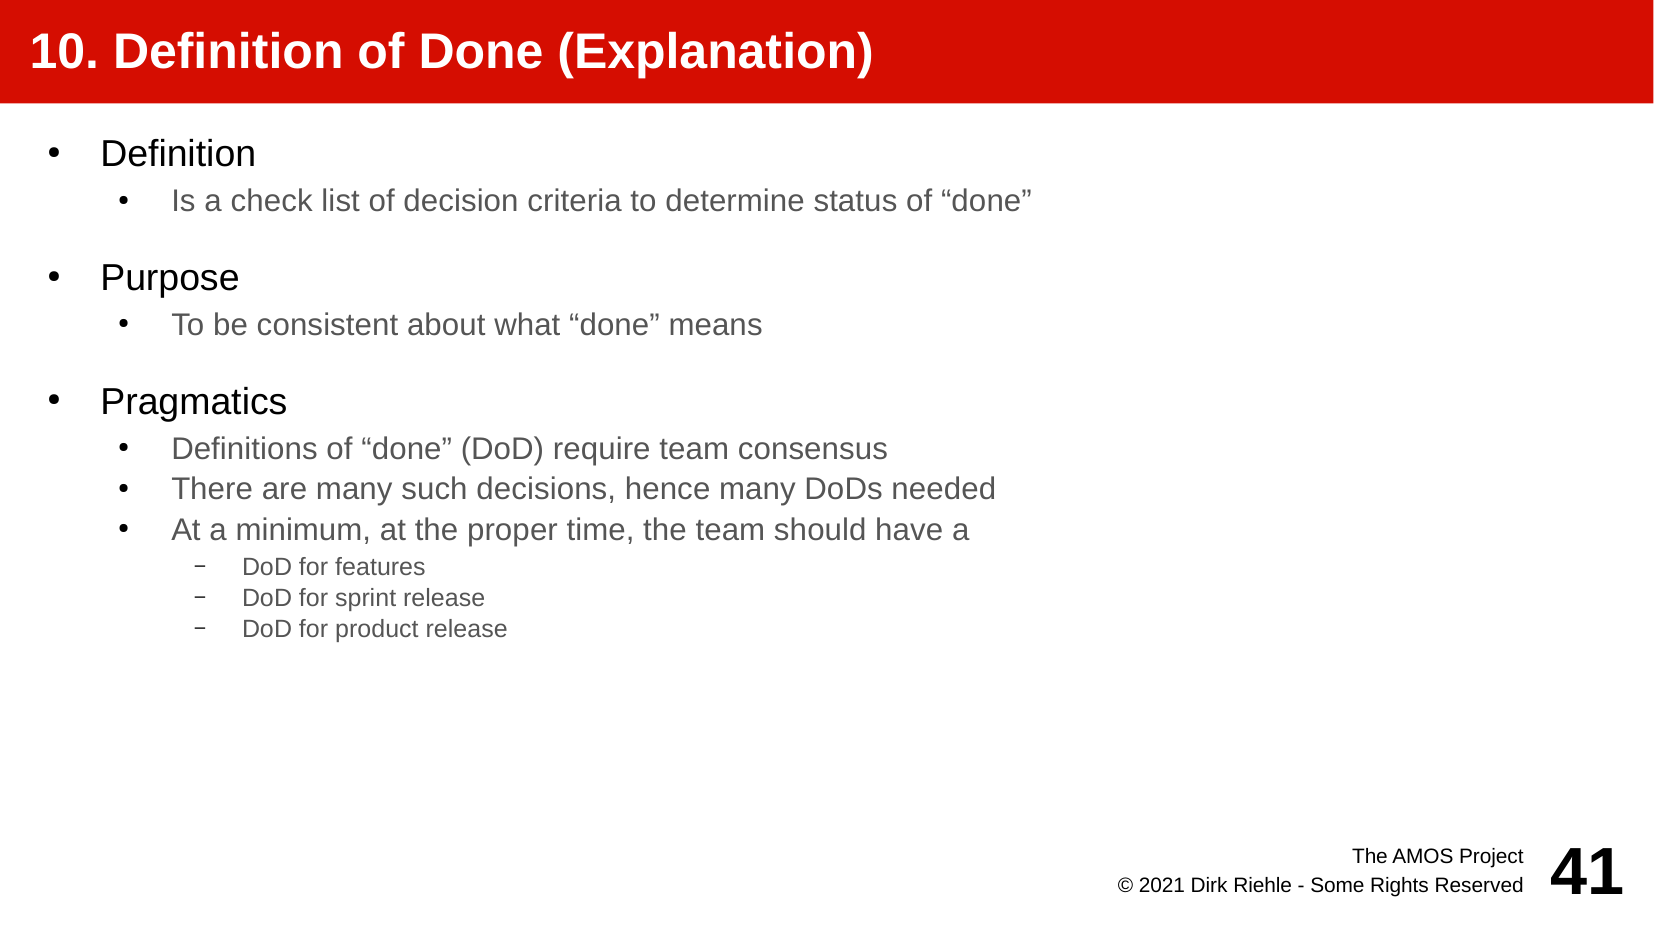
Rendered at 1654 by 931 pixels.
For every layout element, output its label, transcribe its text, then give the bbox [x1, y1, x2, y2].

title 10. Definition of Done (Explanation) [0, 0, 1654, 104]
list Definition Is a check list of decision criteria to determine status of “done” Purpose To be consistent about what “done” means Pragmatics Definitions of “done” (DoD) require team consensus There are many such decisions, hence many DoDs needed At a minimum, at the proper time, the team should have a DoD for features DoD for sprint release DoD for product release [29, 132, 1625, 813]
